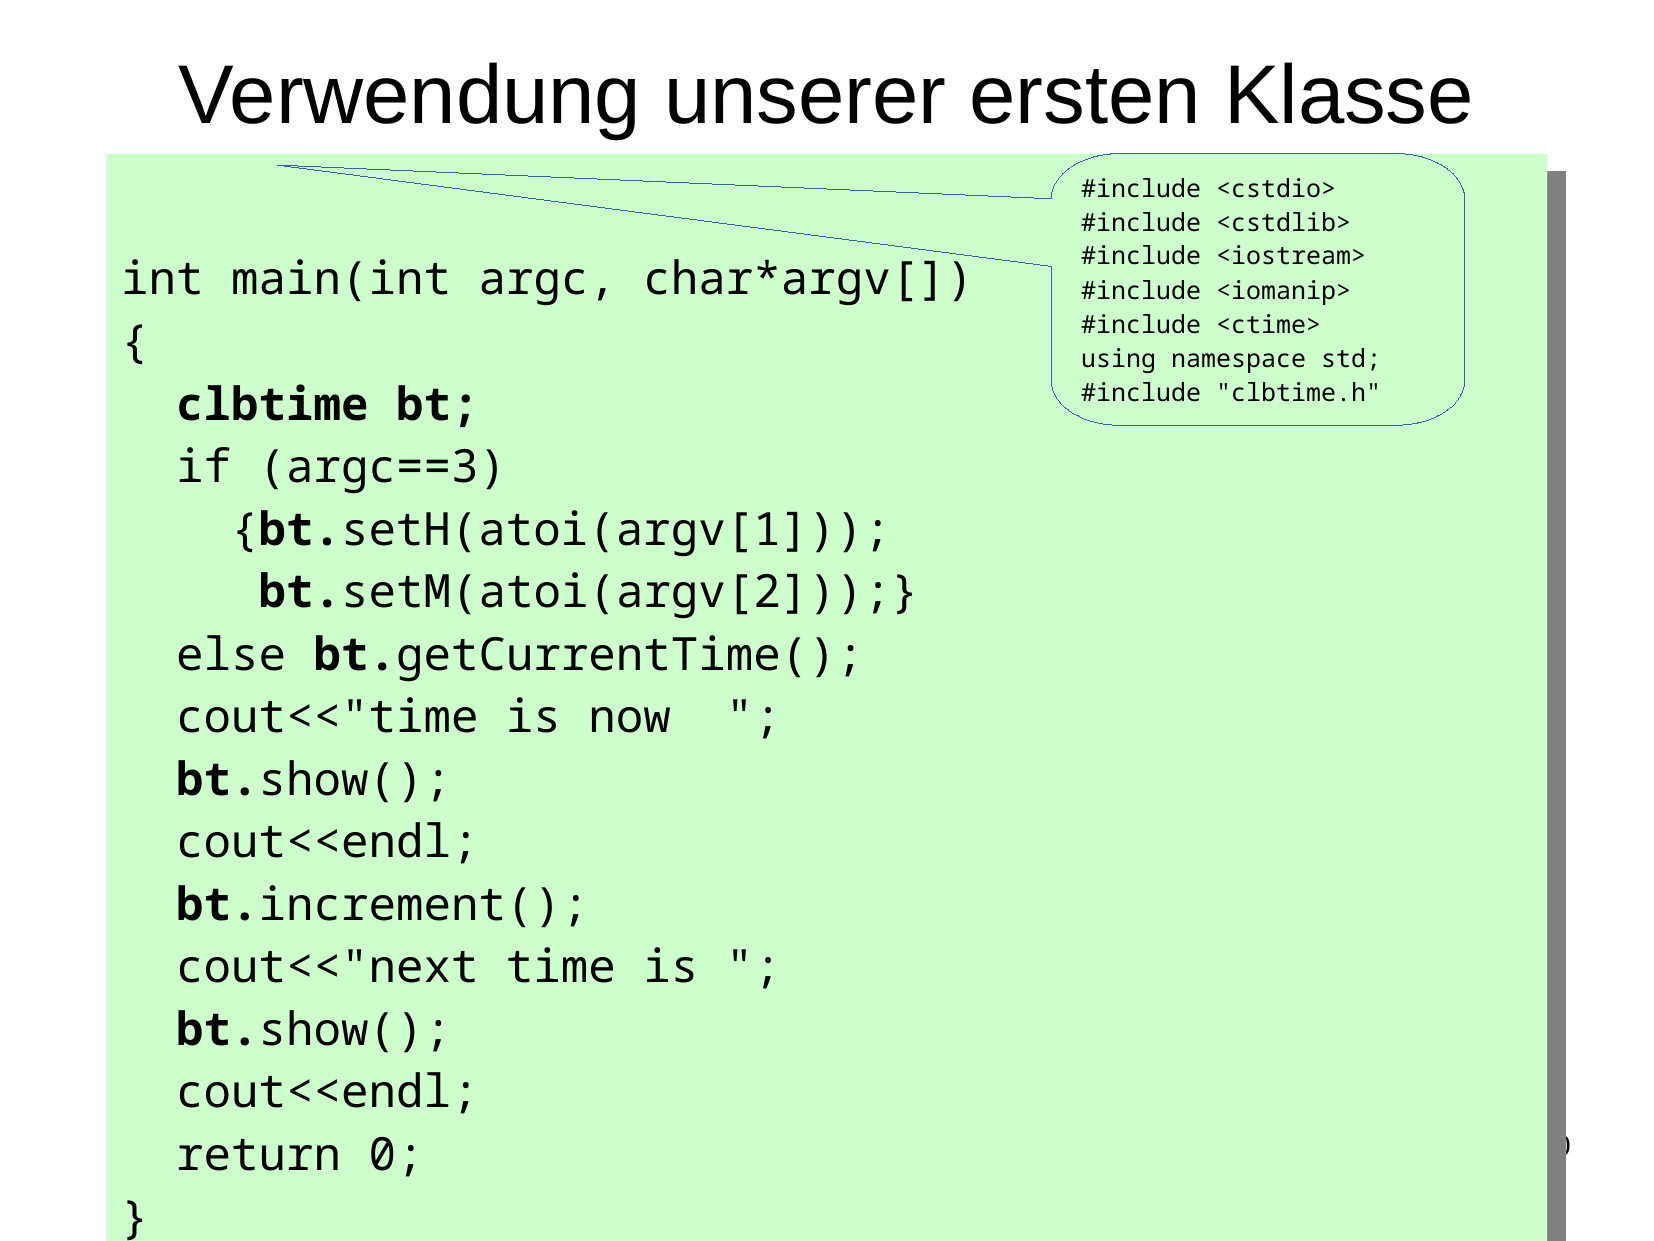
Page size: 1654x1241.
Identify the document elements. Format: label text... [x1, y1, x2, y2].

text_box int main(int argc, char*argv[]) { clbtime bt; if (argc==3) {bt.setH(atoi(argv[1])); bt.setM(atoi(argv[2]));} else bt.getCurrentTime(); cout<<"time is now "; bt.show(); cout<<endl; bt.increment(); cout<<"next time is "; bt.show(); cout<<endl; return 0; } [106, 153, 1548, 1134]
text_box Verwendung unserer ersten Klasse [106, 41, 1548, 150]
text_box #include <cstdio> #include <cstdlib> #include <iostream> #include <iomanip> #include <ctime> using namespace std; #include "clbtime.h" [277, 153, 1465, 426]
